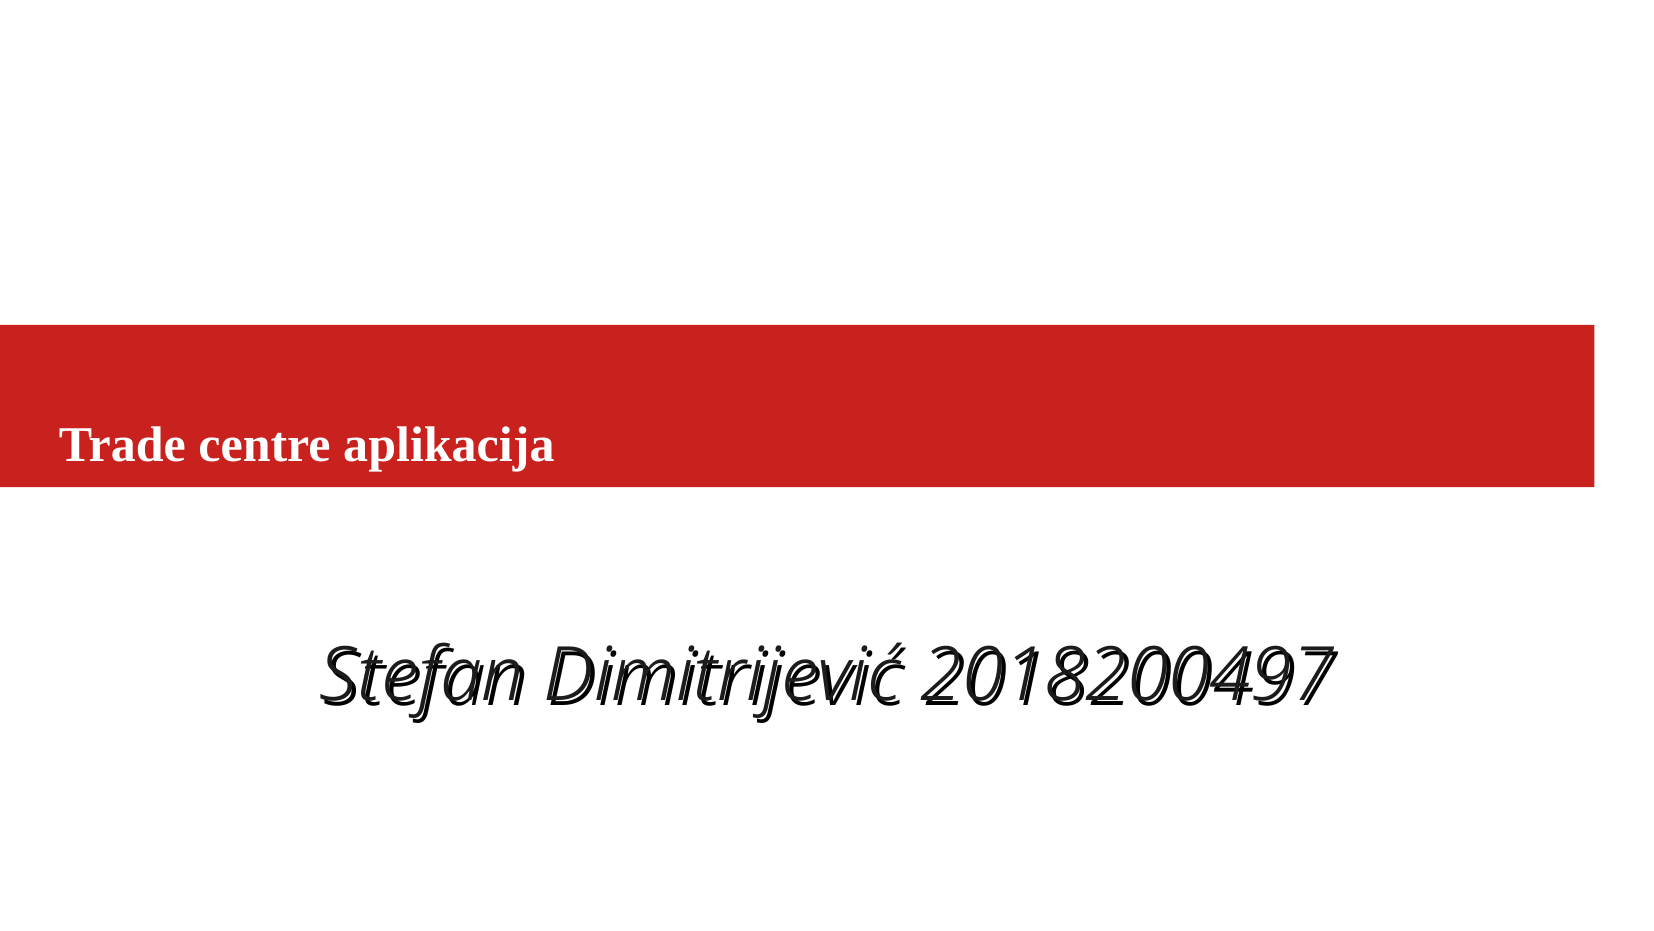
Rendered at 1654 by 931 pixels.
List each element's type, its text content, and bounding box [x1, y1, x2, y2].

subtitle Stefan Dimitrijević 2018200497 [88, 516, 1565, 827]
title Trade centre aplikacija [59, 354, 1565, 473]
